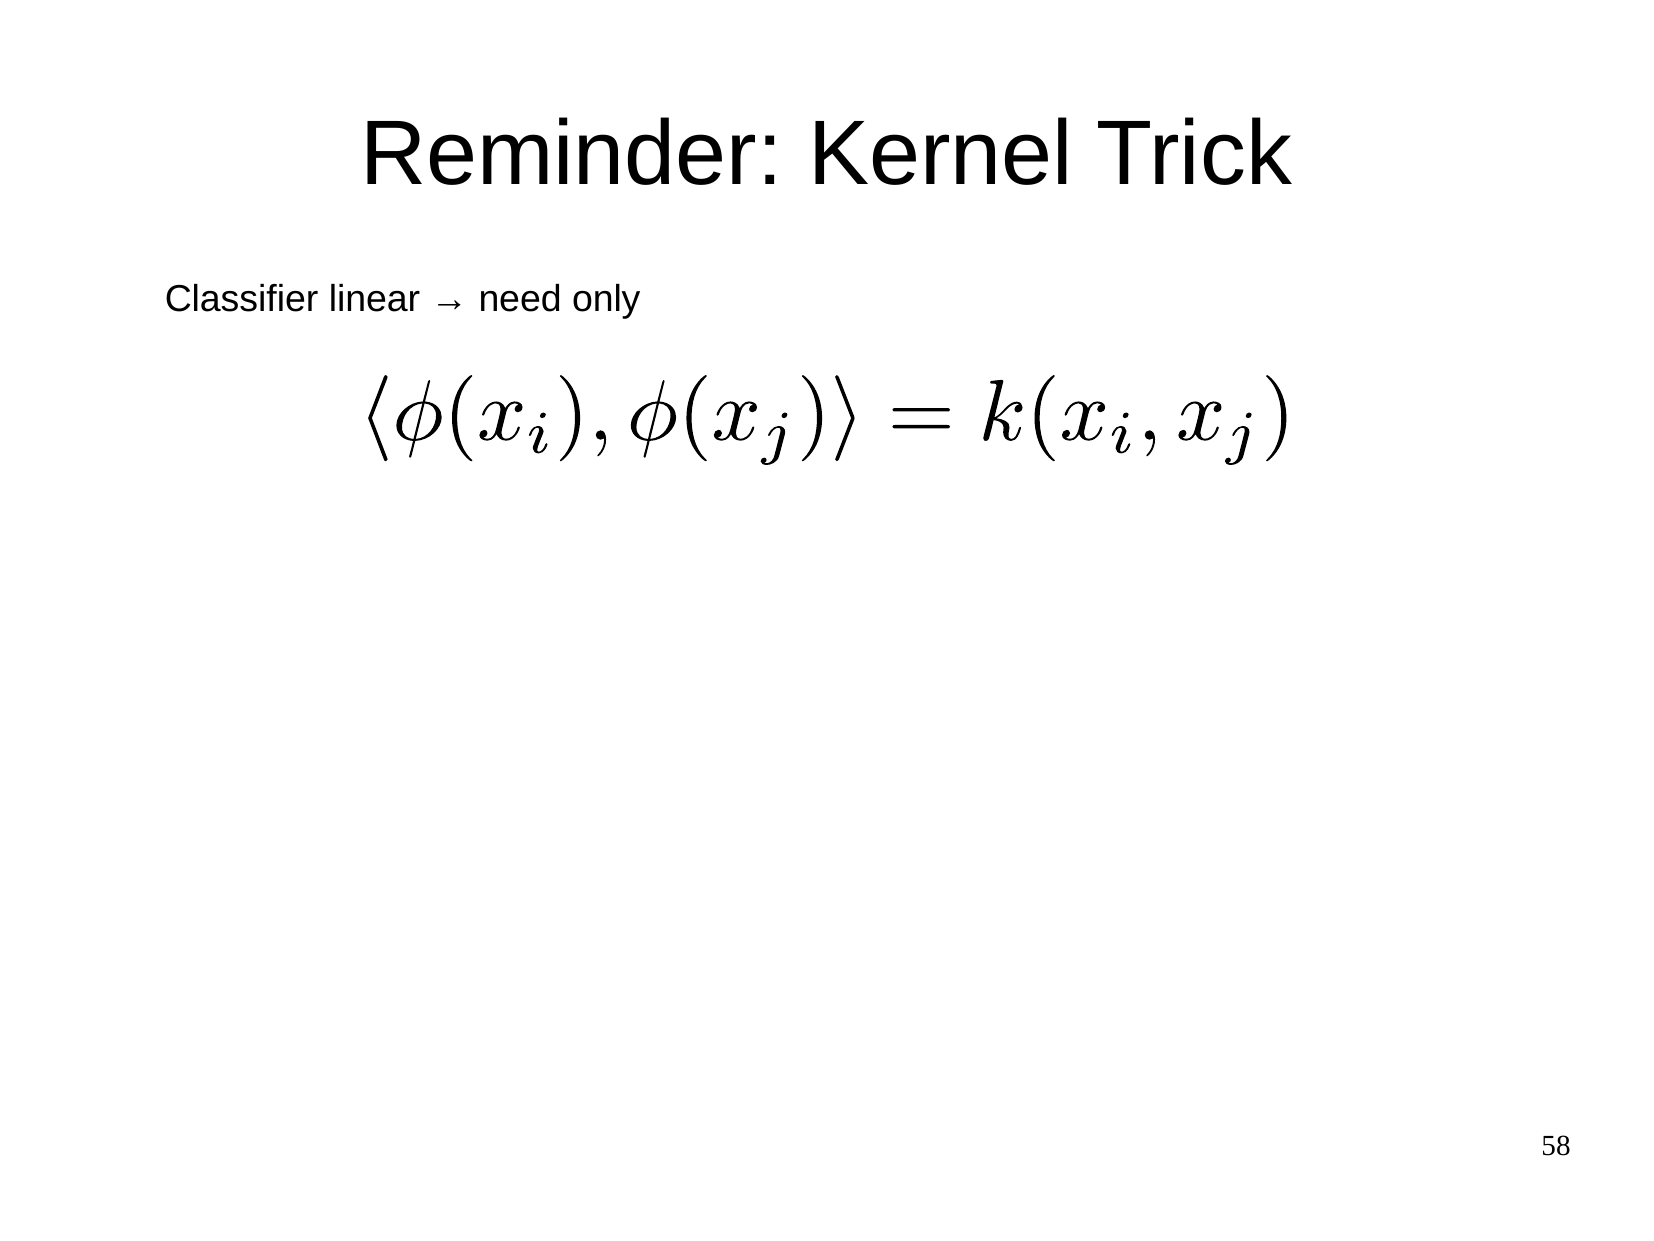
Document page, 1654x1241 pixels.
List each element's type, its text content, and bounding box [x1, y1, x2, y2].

text_box Classifier linear → need only [150, 270, 1471, 621]
title Reminder: Kernel Trick [82, 49, 1571, 257]
